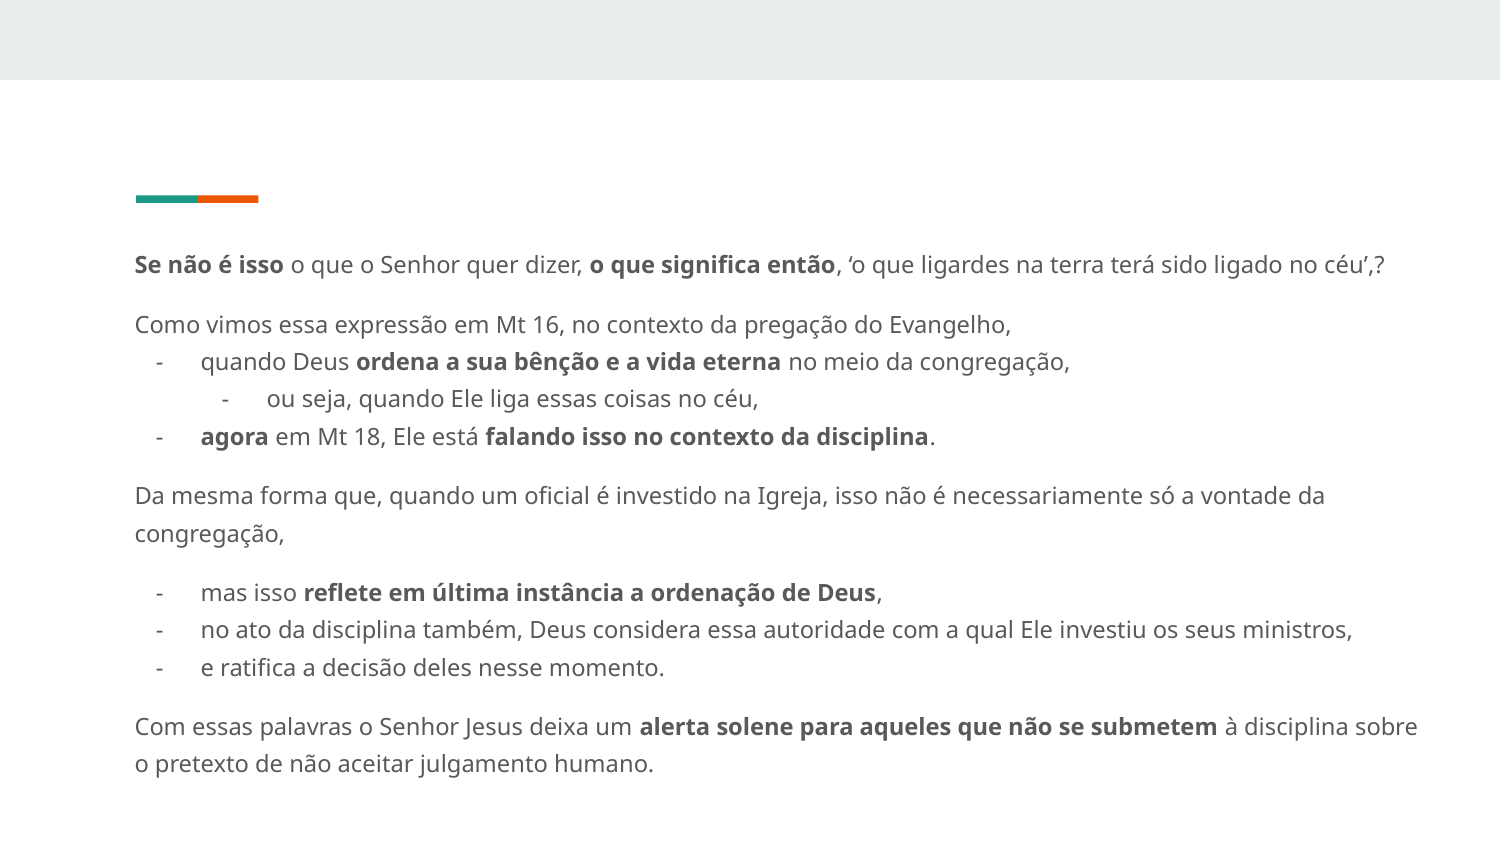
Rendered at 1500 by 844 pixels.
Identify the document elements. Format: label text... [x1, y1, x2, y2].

list Se não é isso o que o Senhor quer dizer, o que significa então, ‘o que ligardes na terra terá sido ligado no céu’,? Como vimos essa expressão em Mt 16, no contexto da pregação do Evangelho, quando Deus ordena a sua bênção e a vida eterna no meio da congregação, ou seja, quando Ele liga essas coisas no céu, agora em Mt 18, Ele está falando isso no contexto da disciplina. Da mesma forma que, quando um oficial é investido na Igreja, isso não é necessariamente só a vontade da congregação, mas isso reflete em última instância a ordenação de Deus, no ato da disciplina também, Deus considera essa autoridade com a qual Ele investiu os seus ministros, e ratifica a decisão deles nesse momento. Com essas palavras o Senhor Jesus deixa um alerta solene para aqueles que não se submetem à disciplina sobre o pretexto de não aceitar julgamento humano. [119, 228, 1448, 799]
